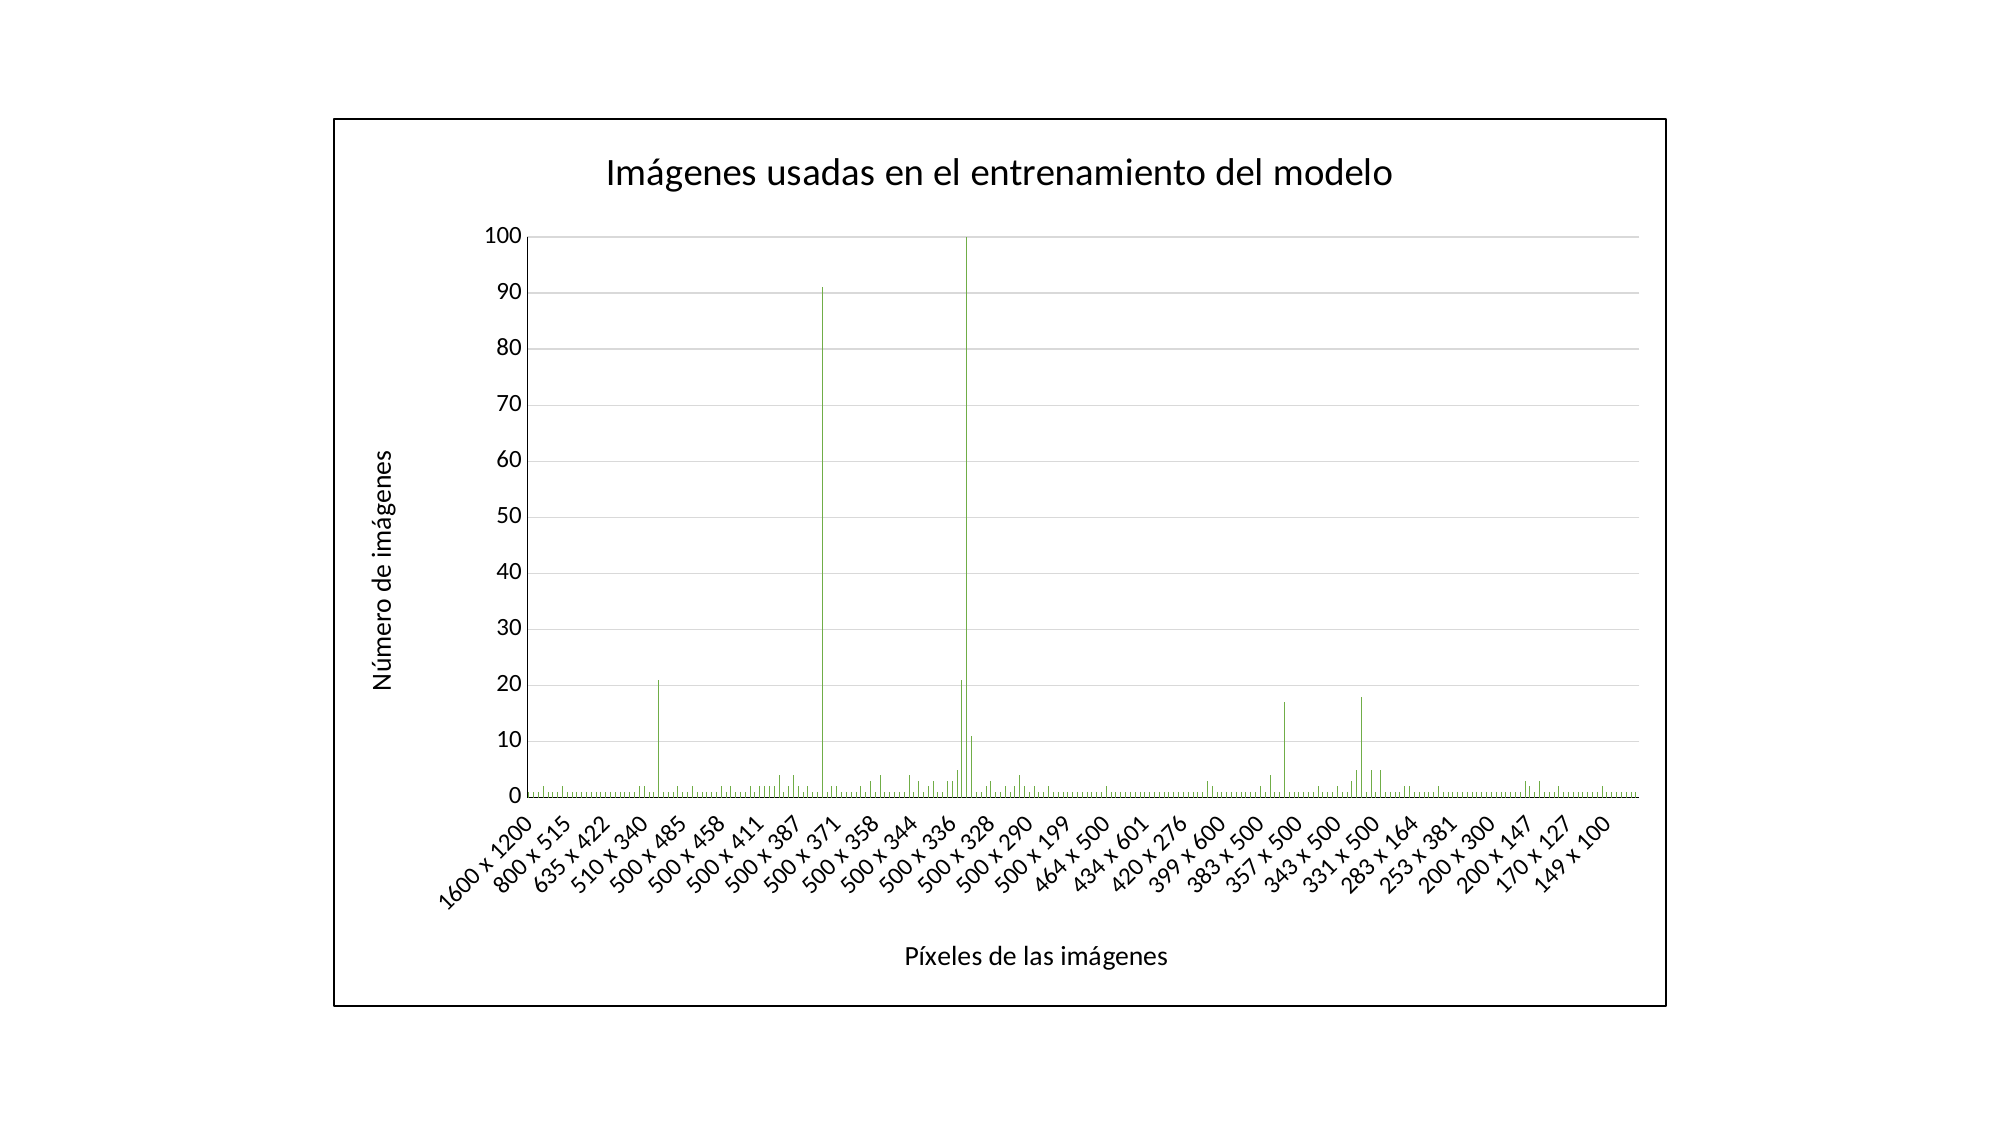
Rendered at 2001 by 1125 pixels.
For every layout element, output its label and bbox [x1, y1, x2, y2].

chart [333, 118, 1667, 1007]
